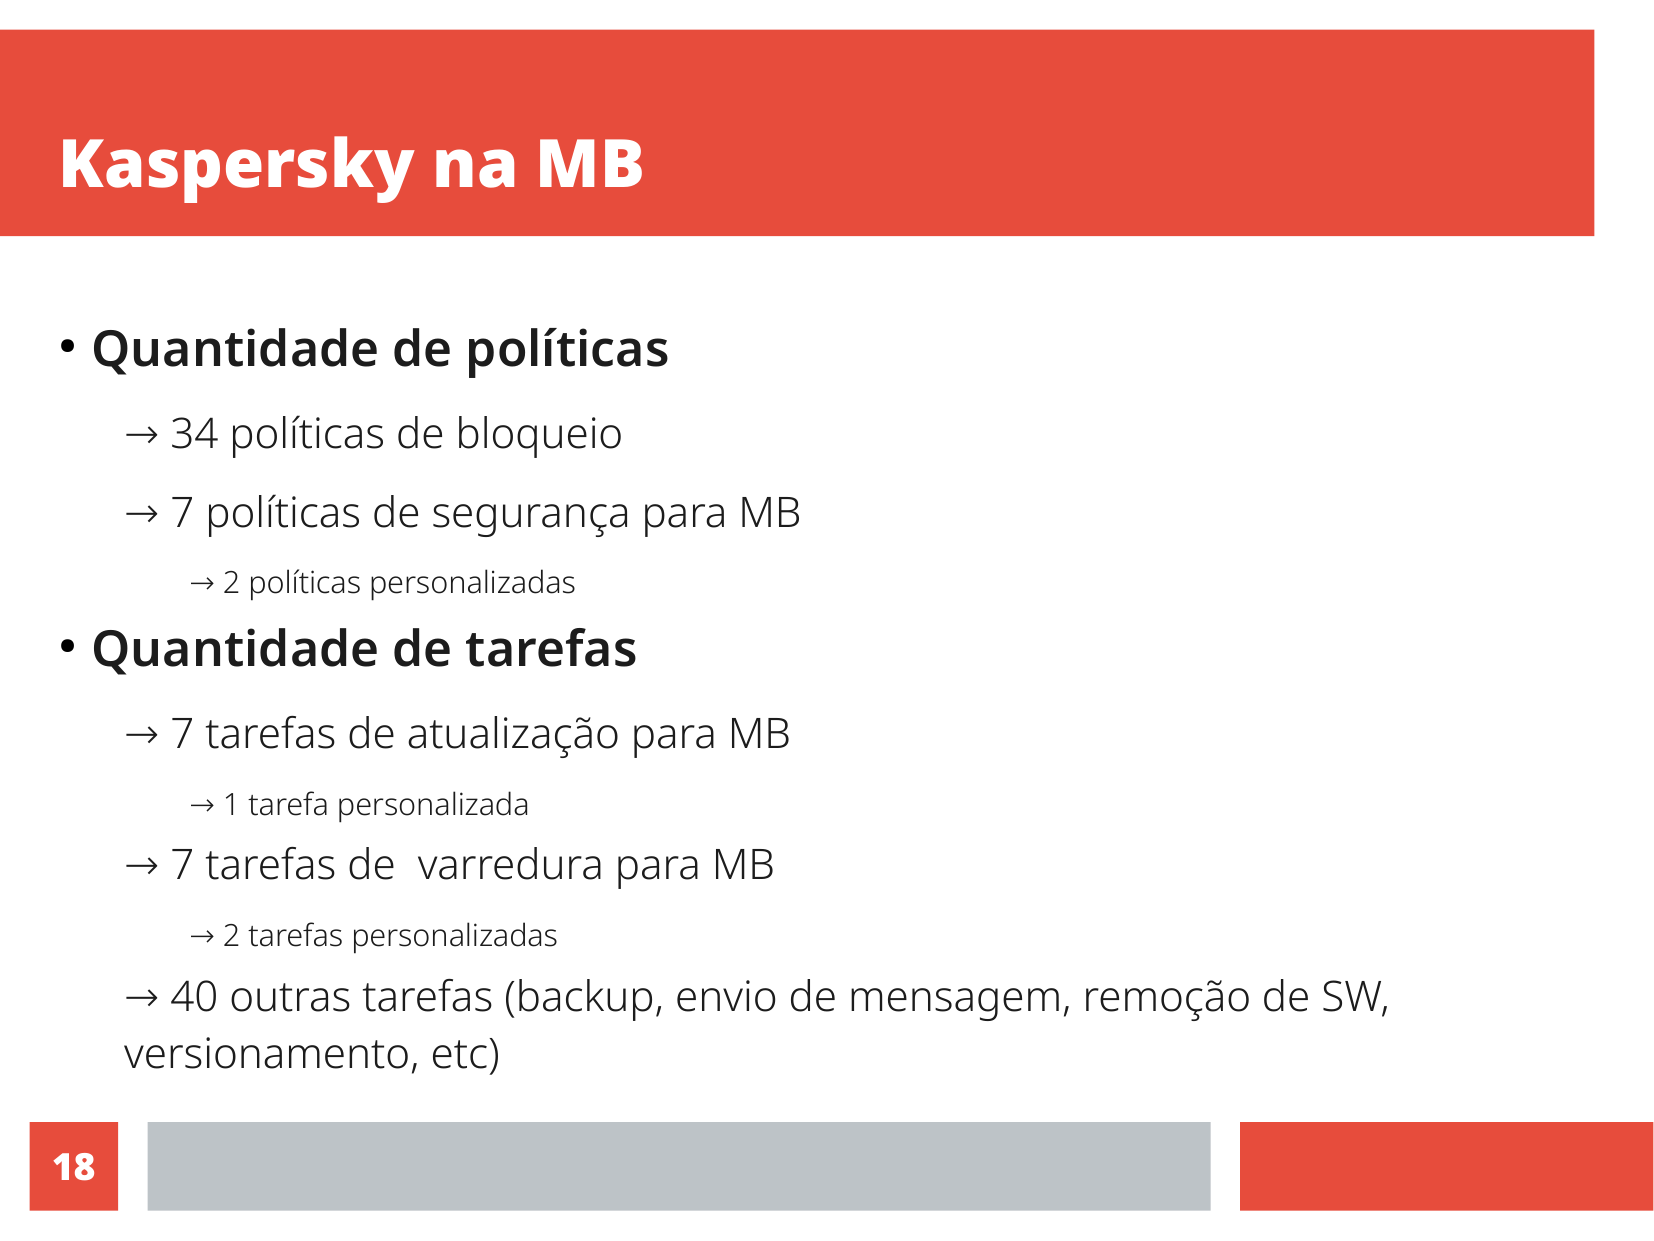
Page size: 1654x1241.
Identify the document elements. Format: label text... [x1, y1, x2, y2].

list Quantidade de políticas → 34 políticas de bloqueio → 7 políticas de segurança para MB → 2 políticas personalizadas Quantidade de tarefas → 7 tarefas de atualização para MB → 1 tarefa personalizada → 7 tarefas de varredura para MB → 2 tarefas personalizadas → 40 outras tarefas (backup, envio de mensagem, remoção de SW, versionamento, etc) [59, 312, 1565, 1081]
title Kaspersky na MB [59, 59, 1595, 207]
